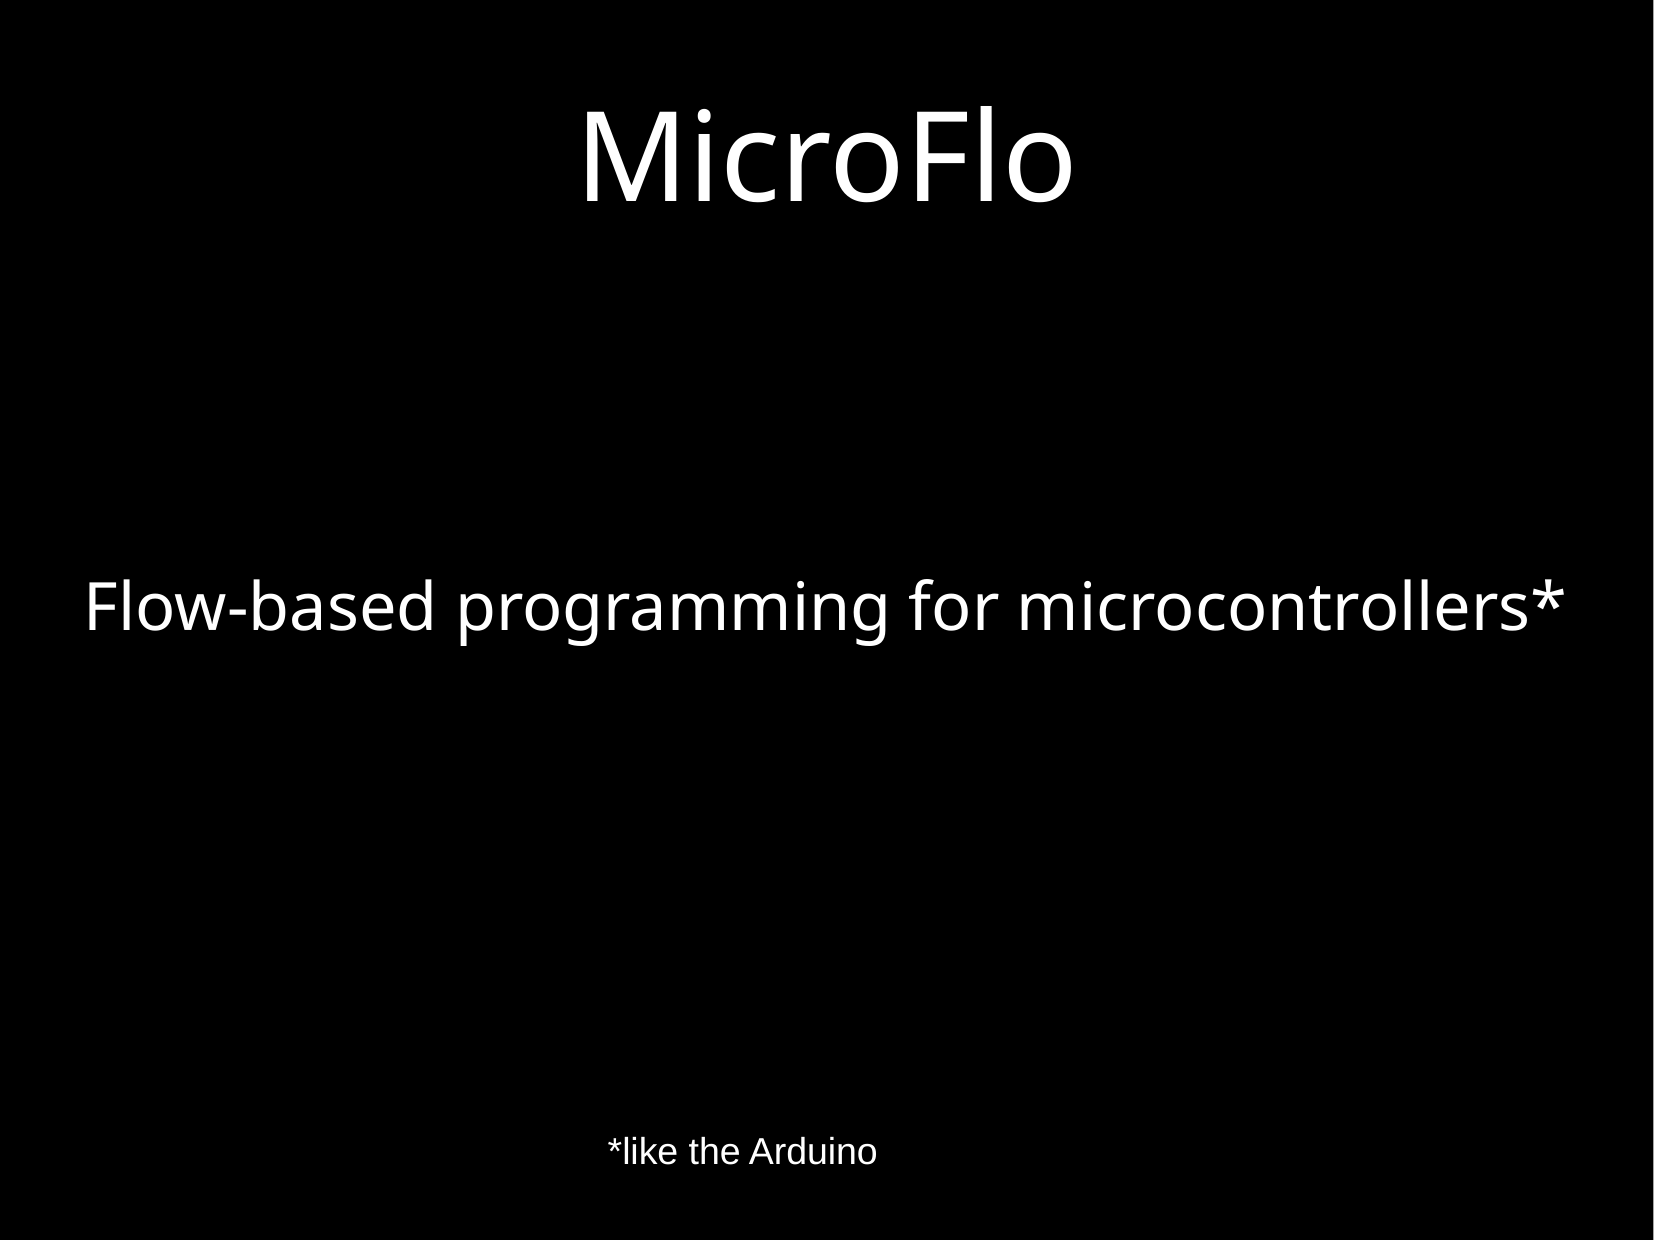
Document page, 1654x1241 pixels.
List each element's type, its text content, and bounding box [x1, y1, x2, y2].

text_box *like the Arduino [592, 1123, 895, 1186]
subtitle Flow-based programming for microcontrollers* [82, 290, 1571, 1010]
title MicroFlo [82, 49, 1571, 257]
